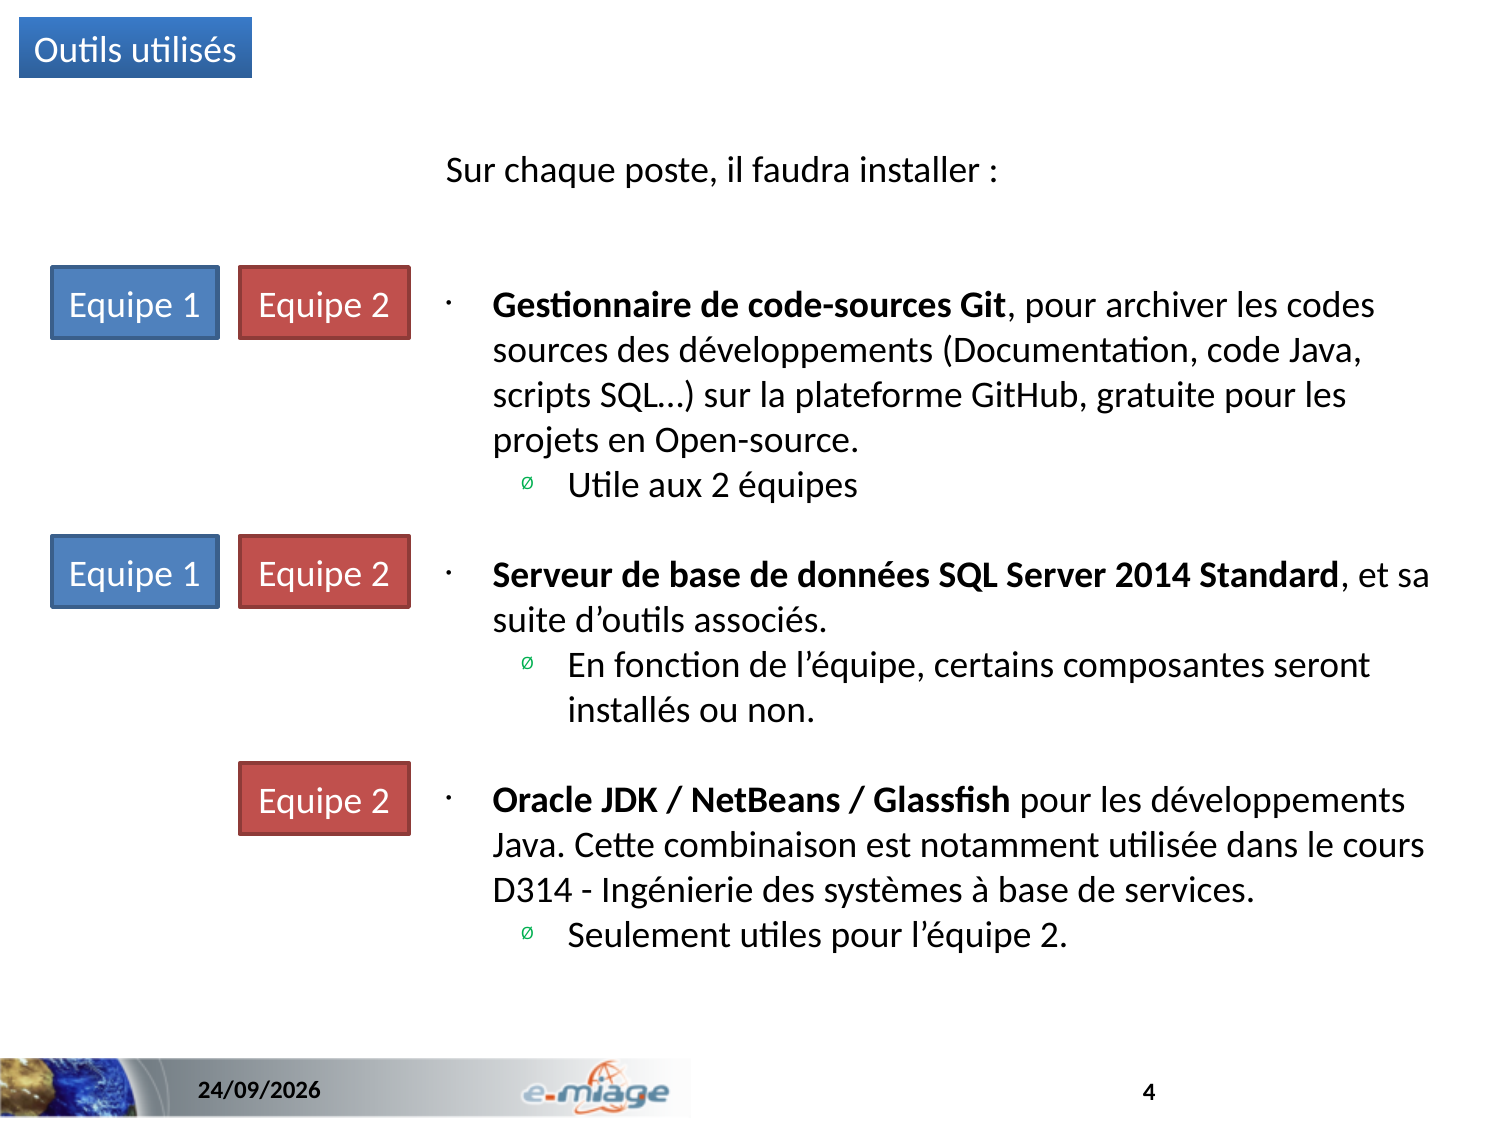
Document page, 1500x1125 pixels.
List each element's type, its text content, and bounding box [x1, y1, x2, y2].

picture [0, 1058, 691, 1118]
text_box Equipe 2 [239, 535, 409, 607]
text_box Equipe 1 [52, 535, 218, 607]
text_box Sur chaque poste, il faudra installer : Gestionnaire de code-sources Git, pour archiver les codes sources des développements (Documentation, code Java, scripts SQL…) sur la plateforme GitHub, gratuite pour les projets en Open-source. Utile aux 2 équipes Serveur de base de données SQL Server 2014 Standard, et sa suite d’outils associés. En fonction de l’équipe, certains composantes seront installés ou non. Oracle JDK / NetBeans / Glassfish pour les développements Java. Cette combinaison est notamment utilisée dans le cours D314 - Ingénierie des systèmes à base de services. Seulement utiles pour l’équipe 2. [430, 137, 1459, 963]
text_box Equipe 2 [239, 763, 409, 835]
text_box Equipe 1 [52, 267, 218, 338]
text_box Equipe 2 [239, 267, 409, 338]
text_box Outils utilisés [19, 17, 252, 78]
